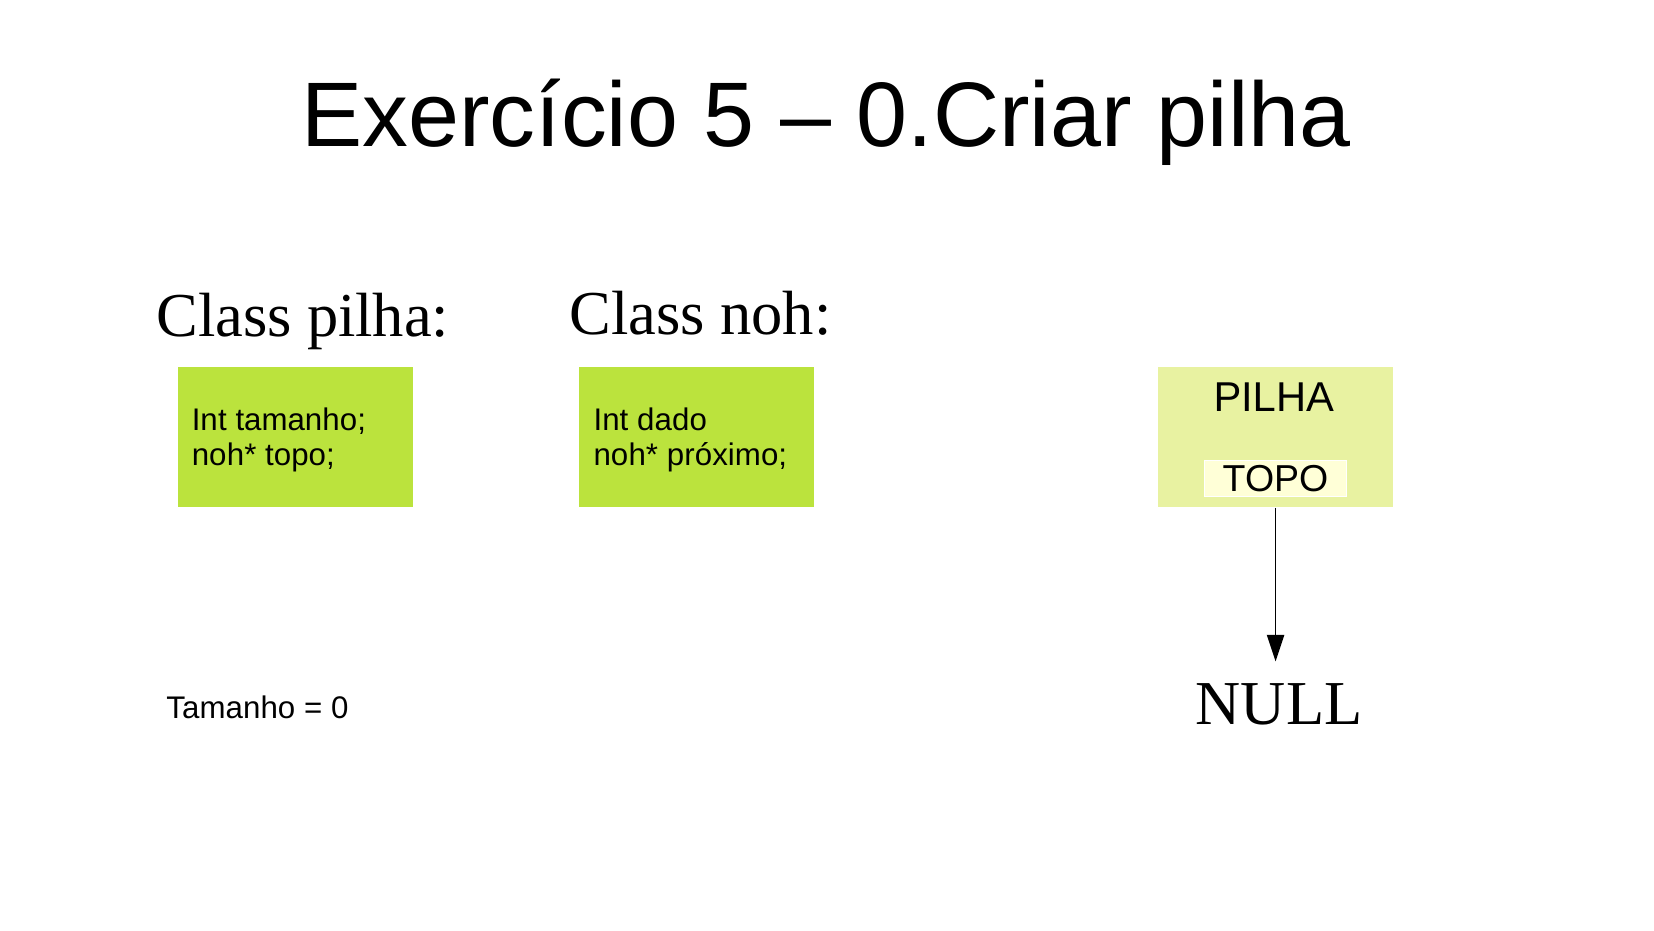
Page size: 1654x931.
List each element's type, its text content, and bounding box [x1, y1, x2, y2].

text_box Int tamanho; noh* topo; [177, 414, 414, 508]
text_box Tamanho = 0 [151, 682, 367, 733]
text_box [1157, 366, 1394, 508]
text_box PILHA [1198, 366, 1353, 428]
title Exercício 5 – 0.Criar pilha [82, 37, 1571, 193]
text_box TOPO [1204, 460, 1347, 497]
text_box Int dado noh* próximo; [578, 366, 815, 508]
text_box Class pilha: [141, 273, 532, 414]
text_box Class noh: [555, 271, 898, 353]
text_box NULL [1181, 661, 1382, 743]
